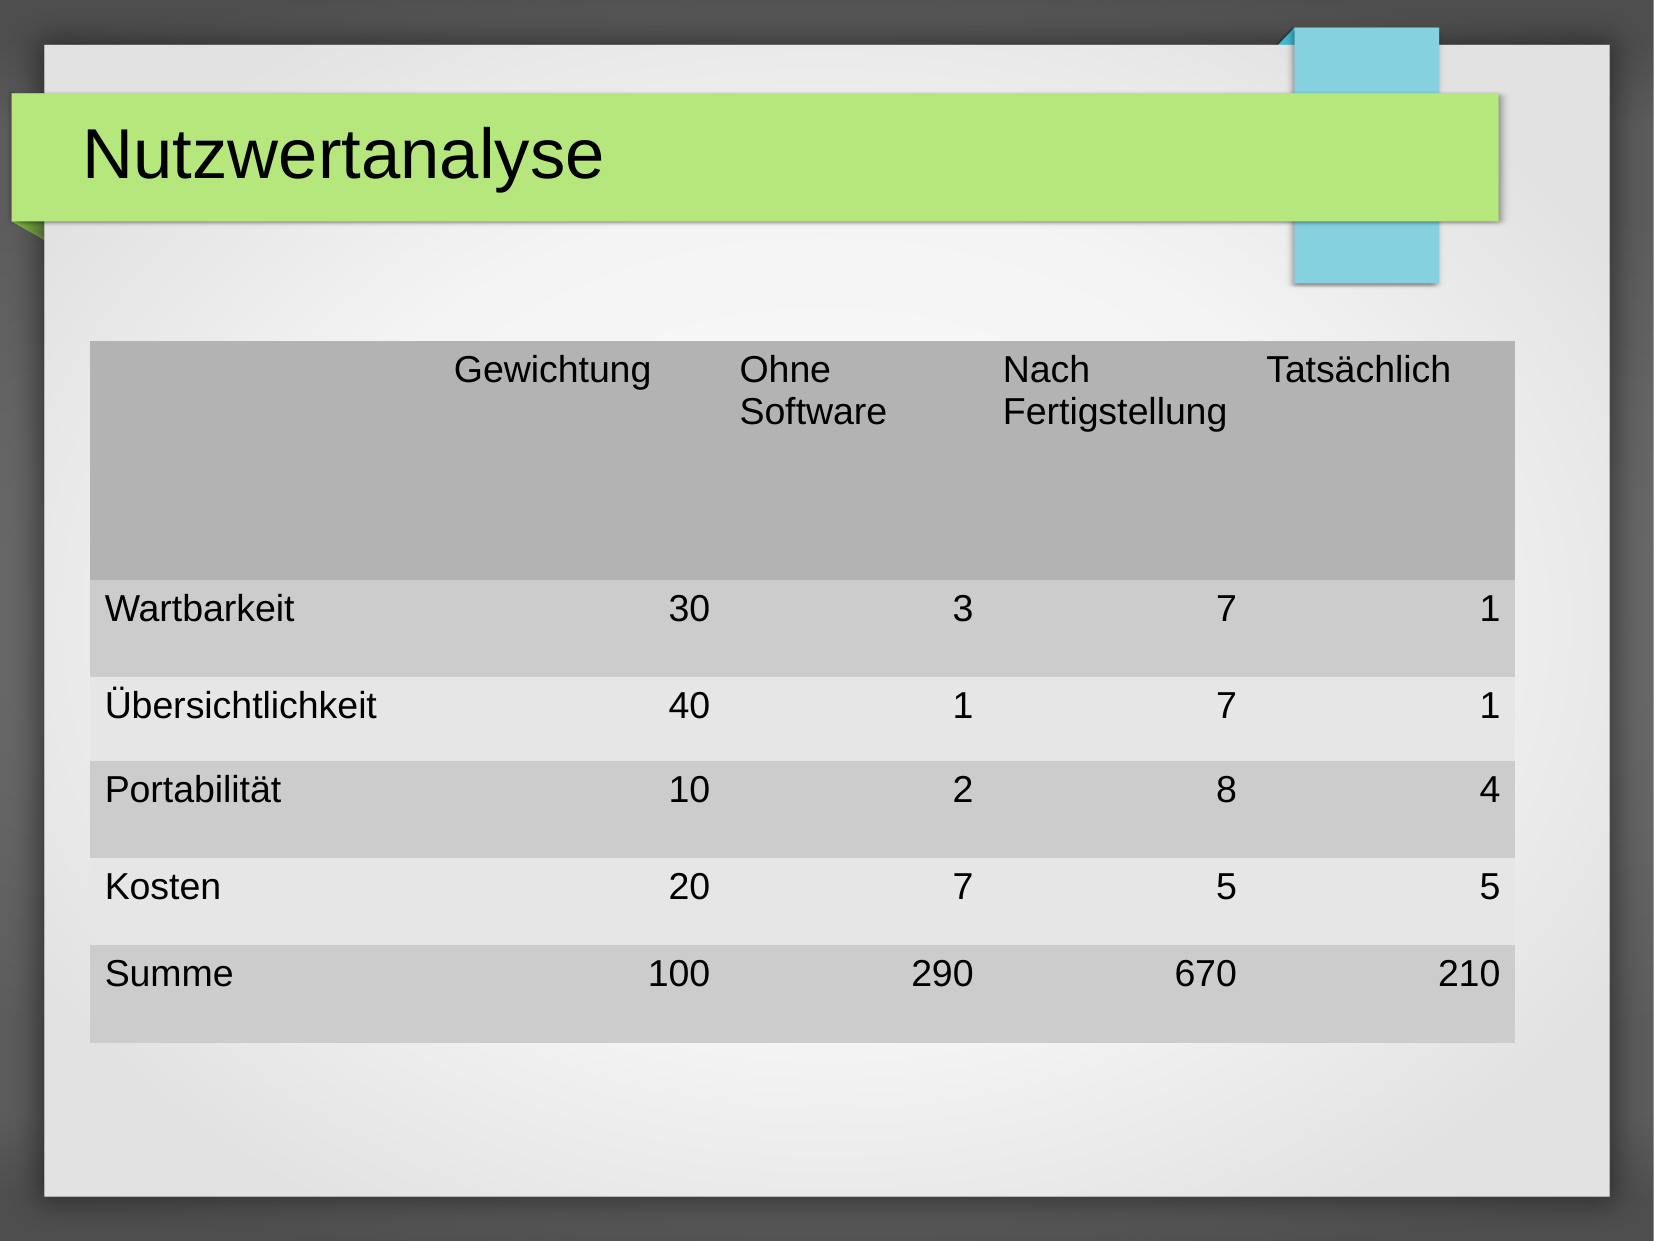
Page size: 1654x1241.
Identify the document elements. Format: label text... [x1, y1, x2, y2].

table_cell 100 [439, 945, 725, 1043]
table_cell 8 [988, 761, 1251, 858]
table_cell 670 [988, 945, 1251, 1043]
table_cell 1 [725, 677, 988, 761]
table_cell 3 [725, 580, 988, 677]
table_cell 7 [725, 858, 988, 945]
table_header Nach Fertigstellung [988, 341, 1251, 580]
table_cell 30 [439, 580, 725, 677]
table_cell 5 [1251, 858, 1515, 945]
table_cell 5 [988, 858, 1251, 945]
table_cell 210 [1251, 945, 1515, 1043]
table_cell 10 [439, 761, 725, 858]
table_header Gewichtung [439, 341, 725, 580]
table_cell Übersichtlichkeit [90, 677, 439, 761]
table_cell 4 [1251, 761, 1515, 858]
table_cell Kosten [90, 858, 439, 945]
title Nutzwertanalyse [82, 94, 1264, 213]
table_header Ohne Software [725, 341, 988, 580]
table_cell 2 [725, 761, 988, 858]
table_cell 290 [725, 945, 988, 1043]
table_cell 1 [1251, 677, 1515, 761]
table_cell 7 [988, 580, 1251, 677]
table_cell 7 [988, 677, 1251, 761]
table_cell 1 [1251, 580, 1515, 677]
table_cell 40 [439, 677, 725, 761]
picture [0, 0, 1654, 1241]
table_cell Summe [90, 945, 439, 1043]
table_header [90, 341, 439, 580]
table_cell 20 [439, 858, 725, 945]
table_header Tatsächlich [1251, 341, 1515, 580]
table_cell Portabilität [90, 761, 439, 858]
table_cell Wartbarkeit [90, 580, 439, 677]
